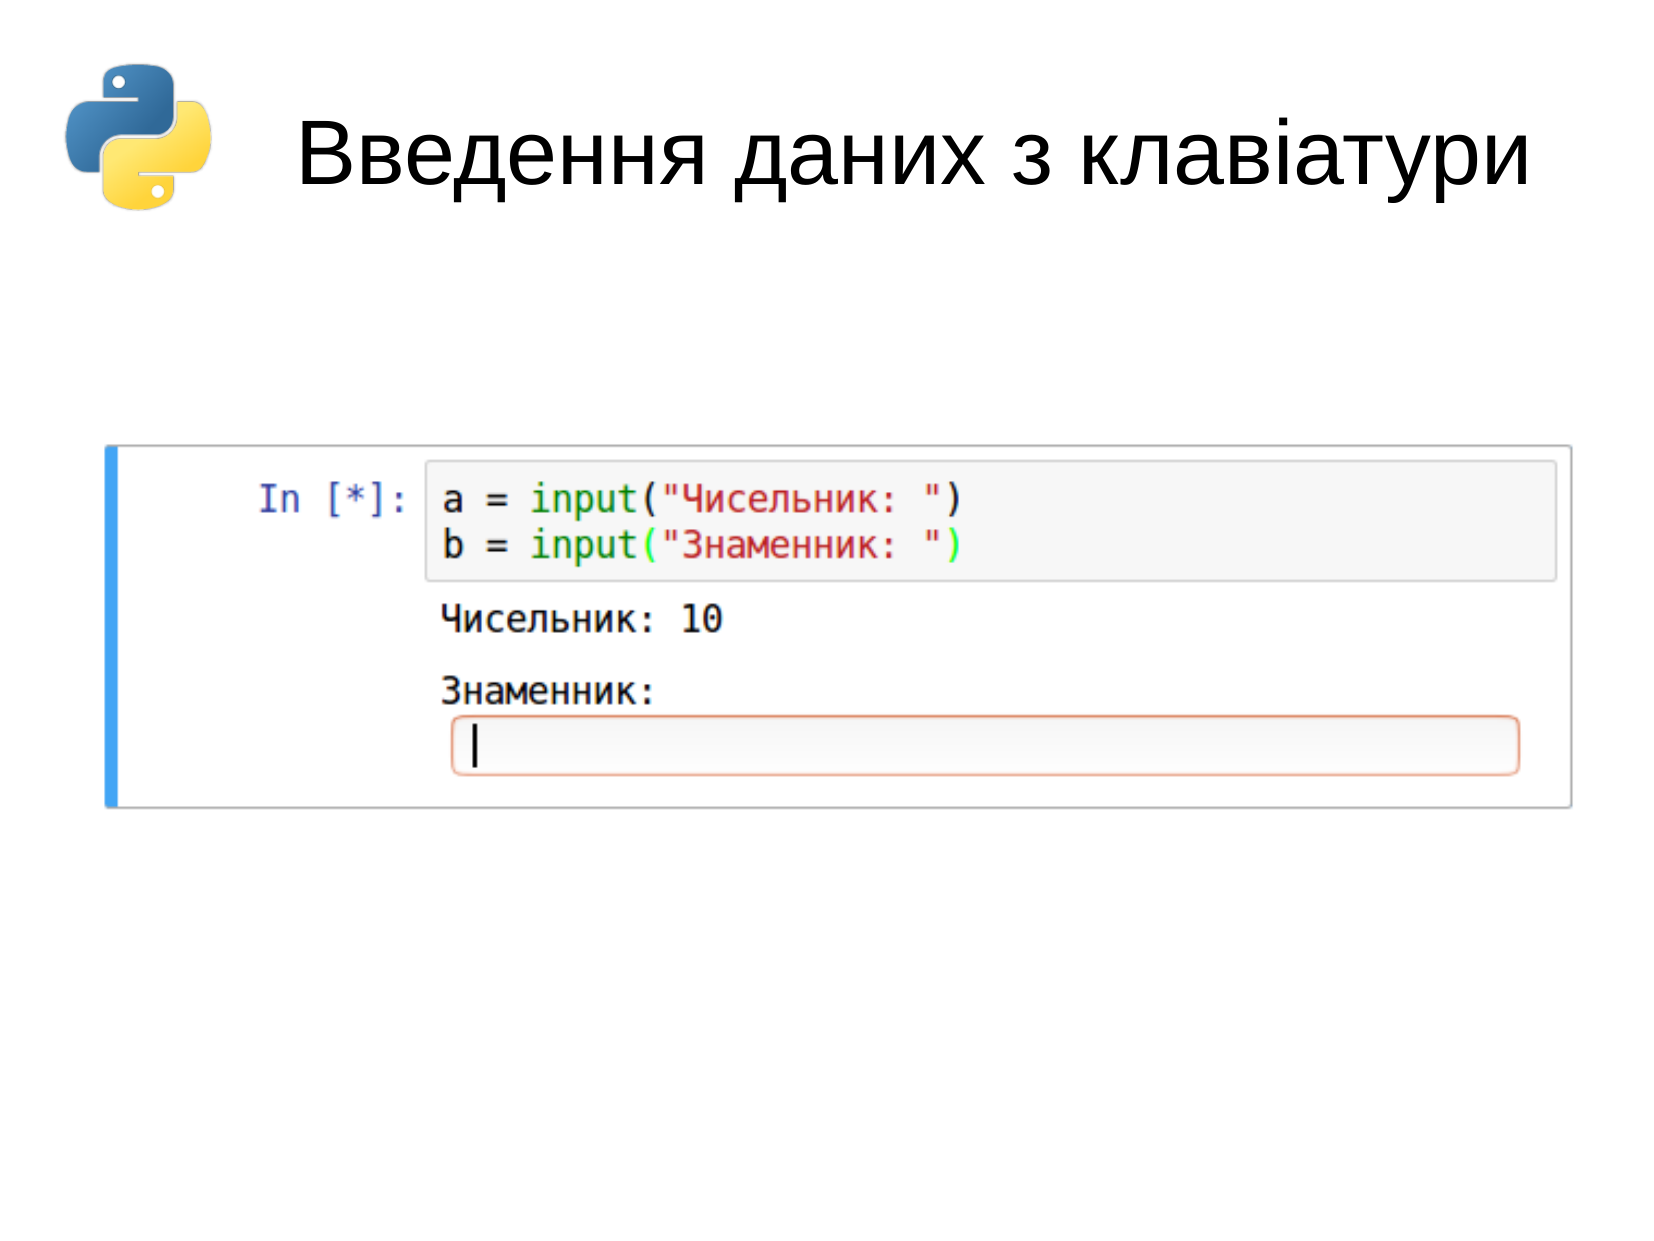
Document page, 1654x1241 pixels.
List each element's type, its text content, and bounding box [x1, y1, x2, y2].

picture [33, 32, 244, 244]
title Введення даних з клавіатури [270, 49, 1561, 257]
picture [90, 419, 1597, 841]
